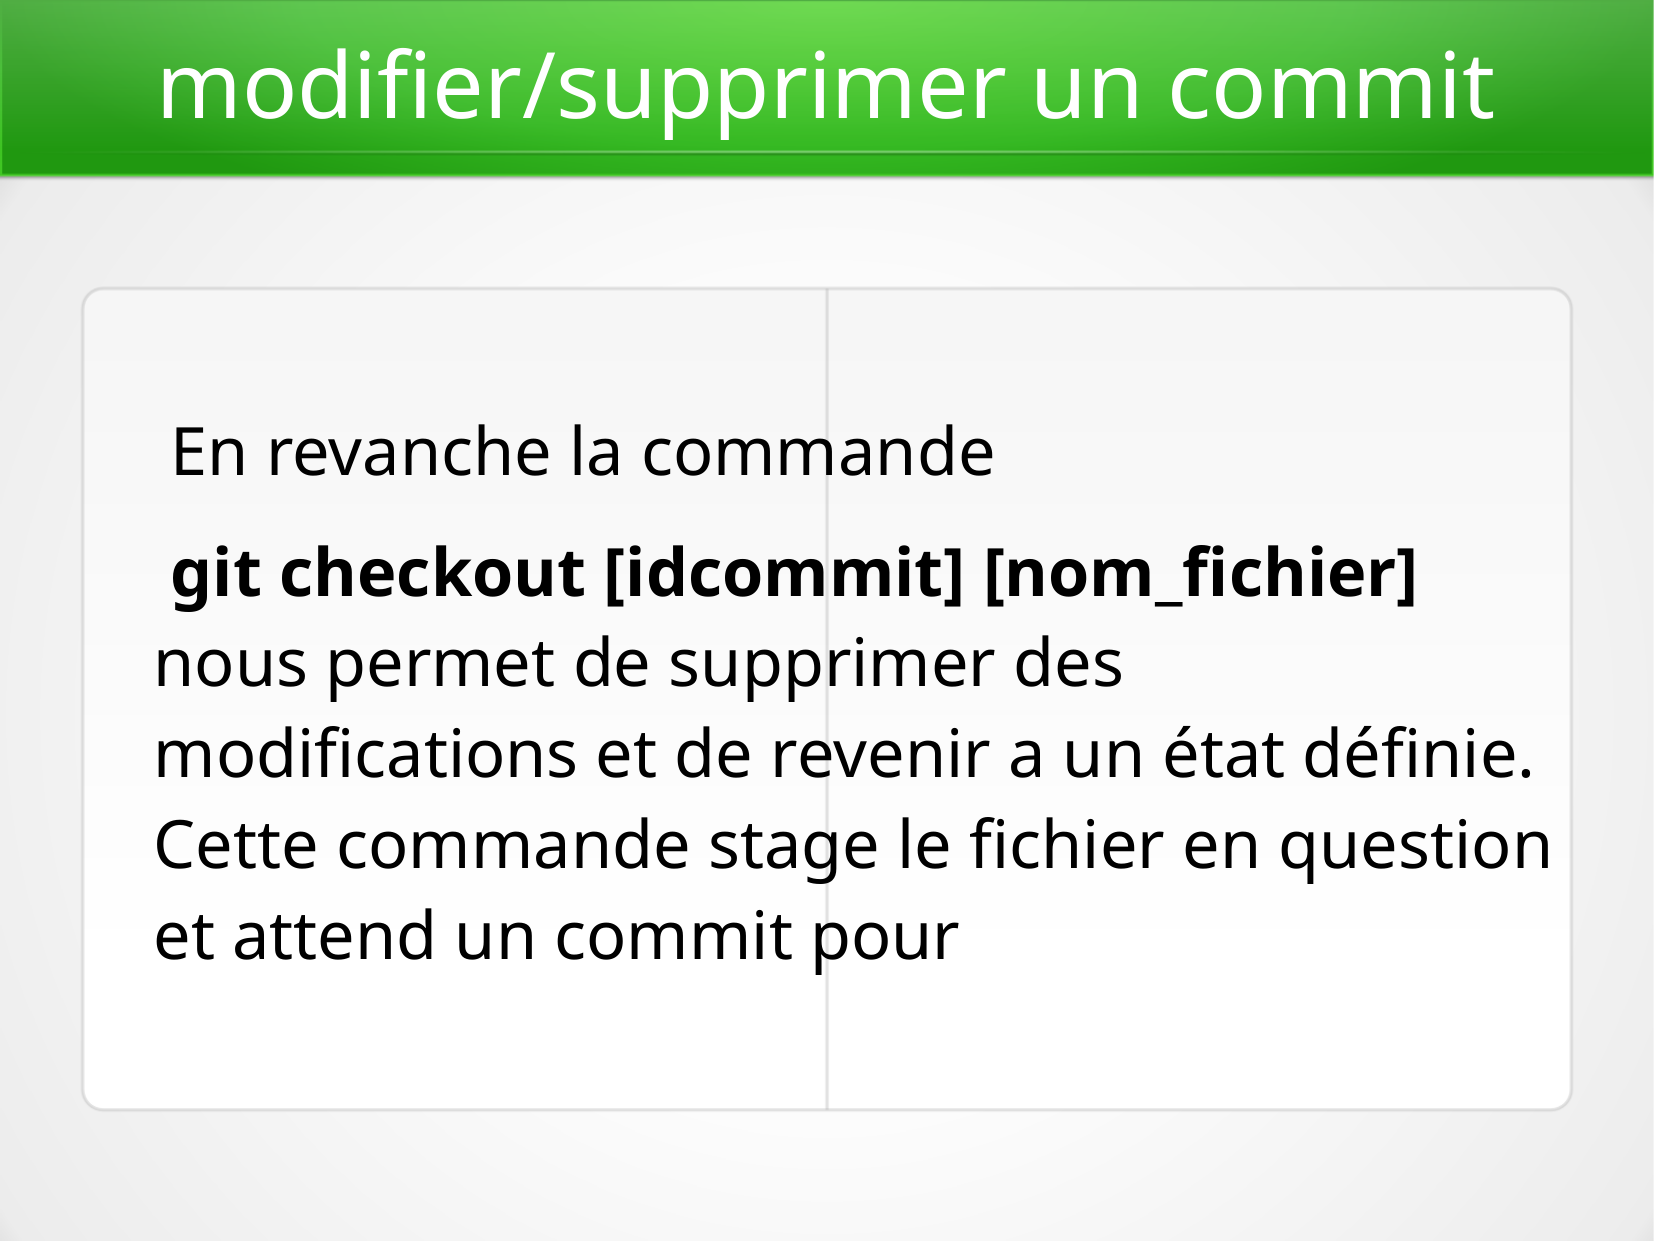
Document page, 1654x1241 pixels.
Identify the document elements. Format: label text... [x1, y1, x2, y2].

picture [0, 0, 1654, 1241]
list En revanche la commande git checkout [idcommit] [nom_fichier] nous permet de supprimer des modifications et de revenir a un état définie. Cette commande stage le fichier en question et attend un commit pour [82, 284, 1560, 1105]
title modifier/supprimer un commit [82, 11, 1571, 154]
